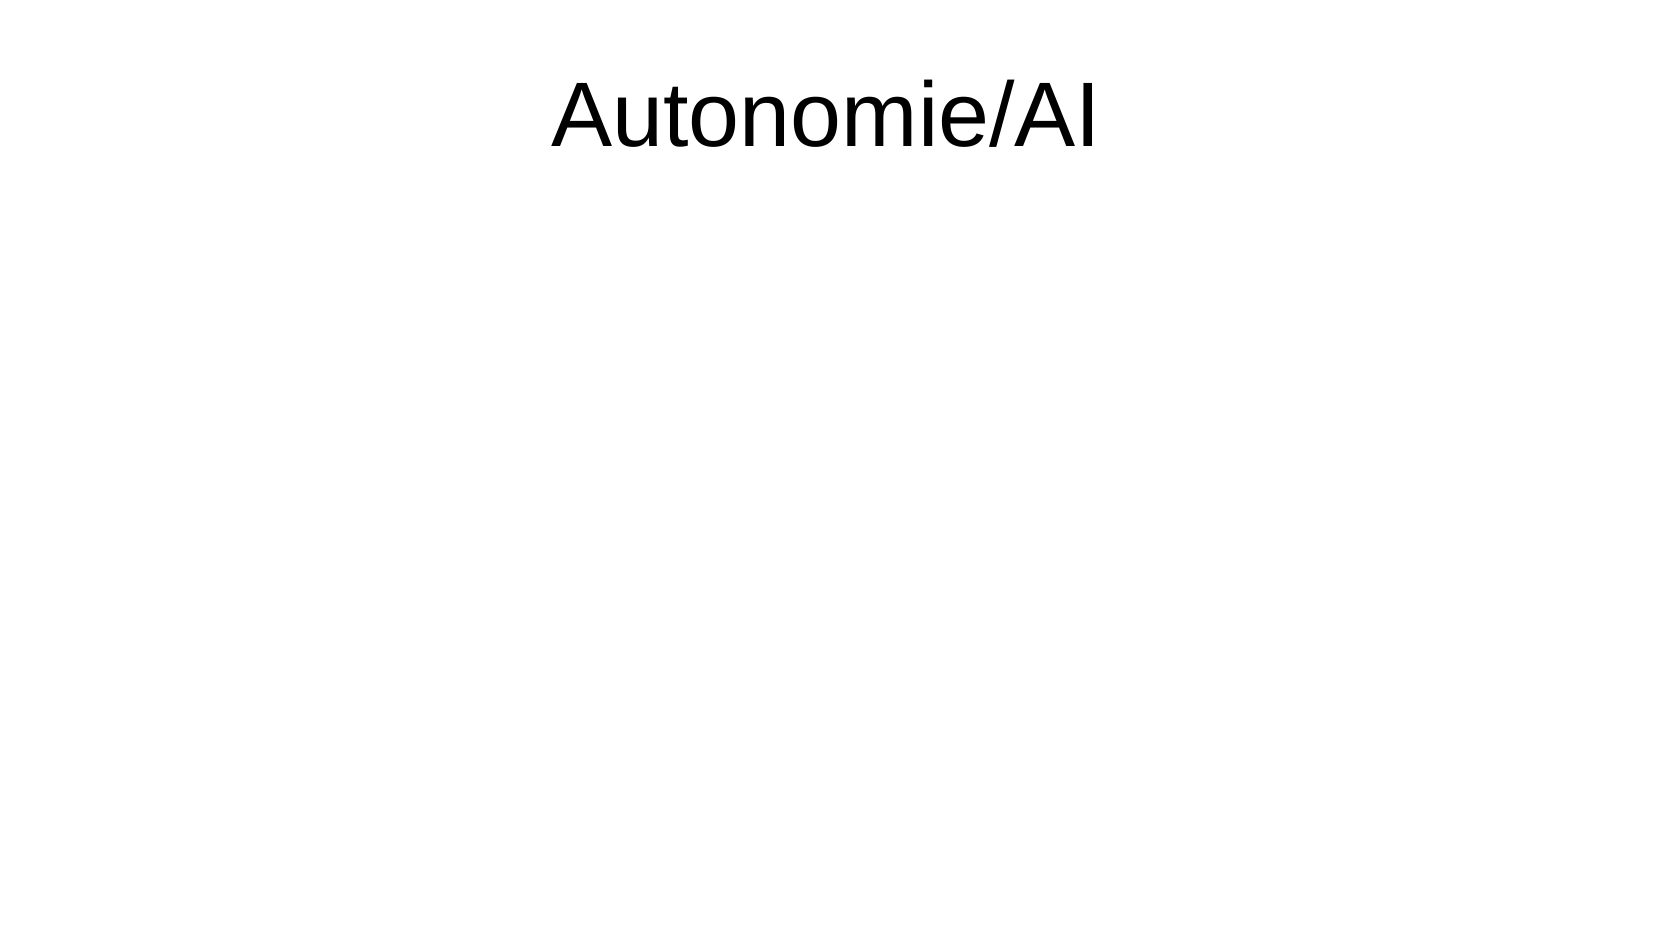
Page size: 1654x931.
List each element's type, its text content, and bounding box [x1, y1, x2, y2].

title Autonomie/AI [82, 37, 1571, 193]
